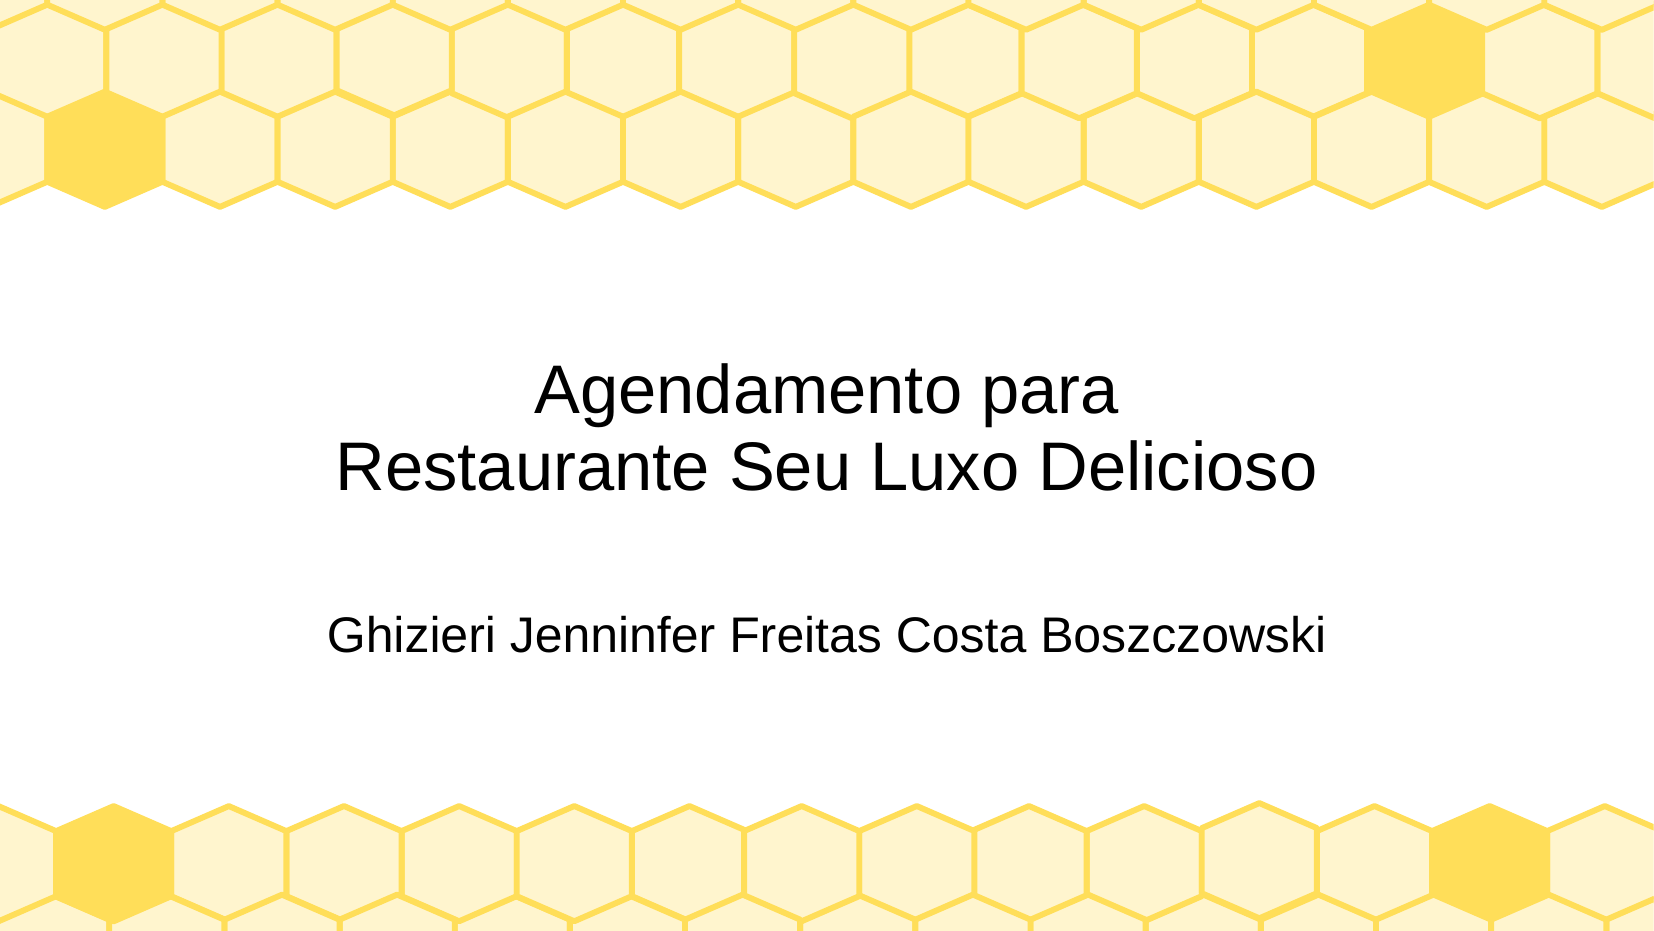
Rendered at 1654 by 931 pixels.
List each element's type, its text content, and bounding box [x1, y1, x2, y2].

subtitle Ghizieri Jenninfer Freitas Costa Boszczowski [88, 561, 1565, 709]
title Agendamento para Restaurante Seu Luxo Delicioso [88, 324, 1565, 532]
